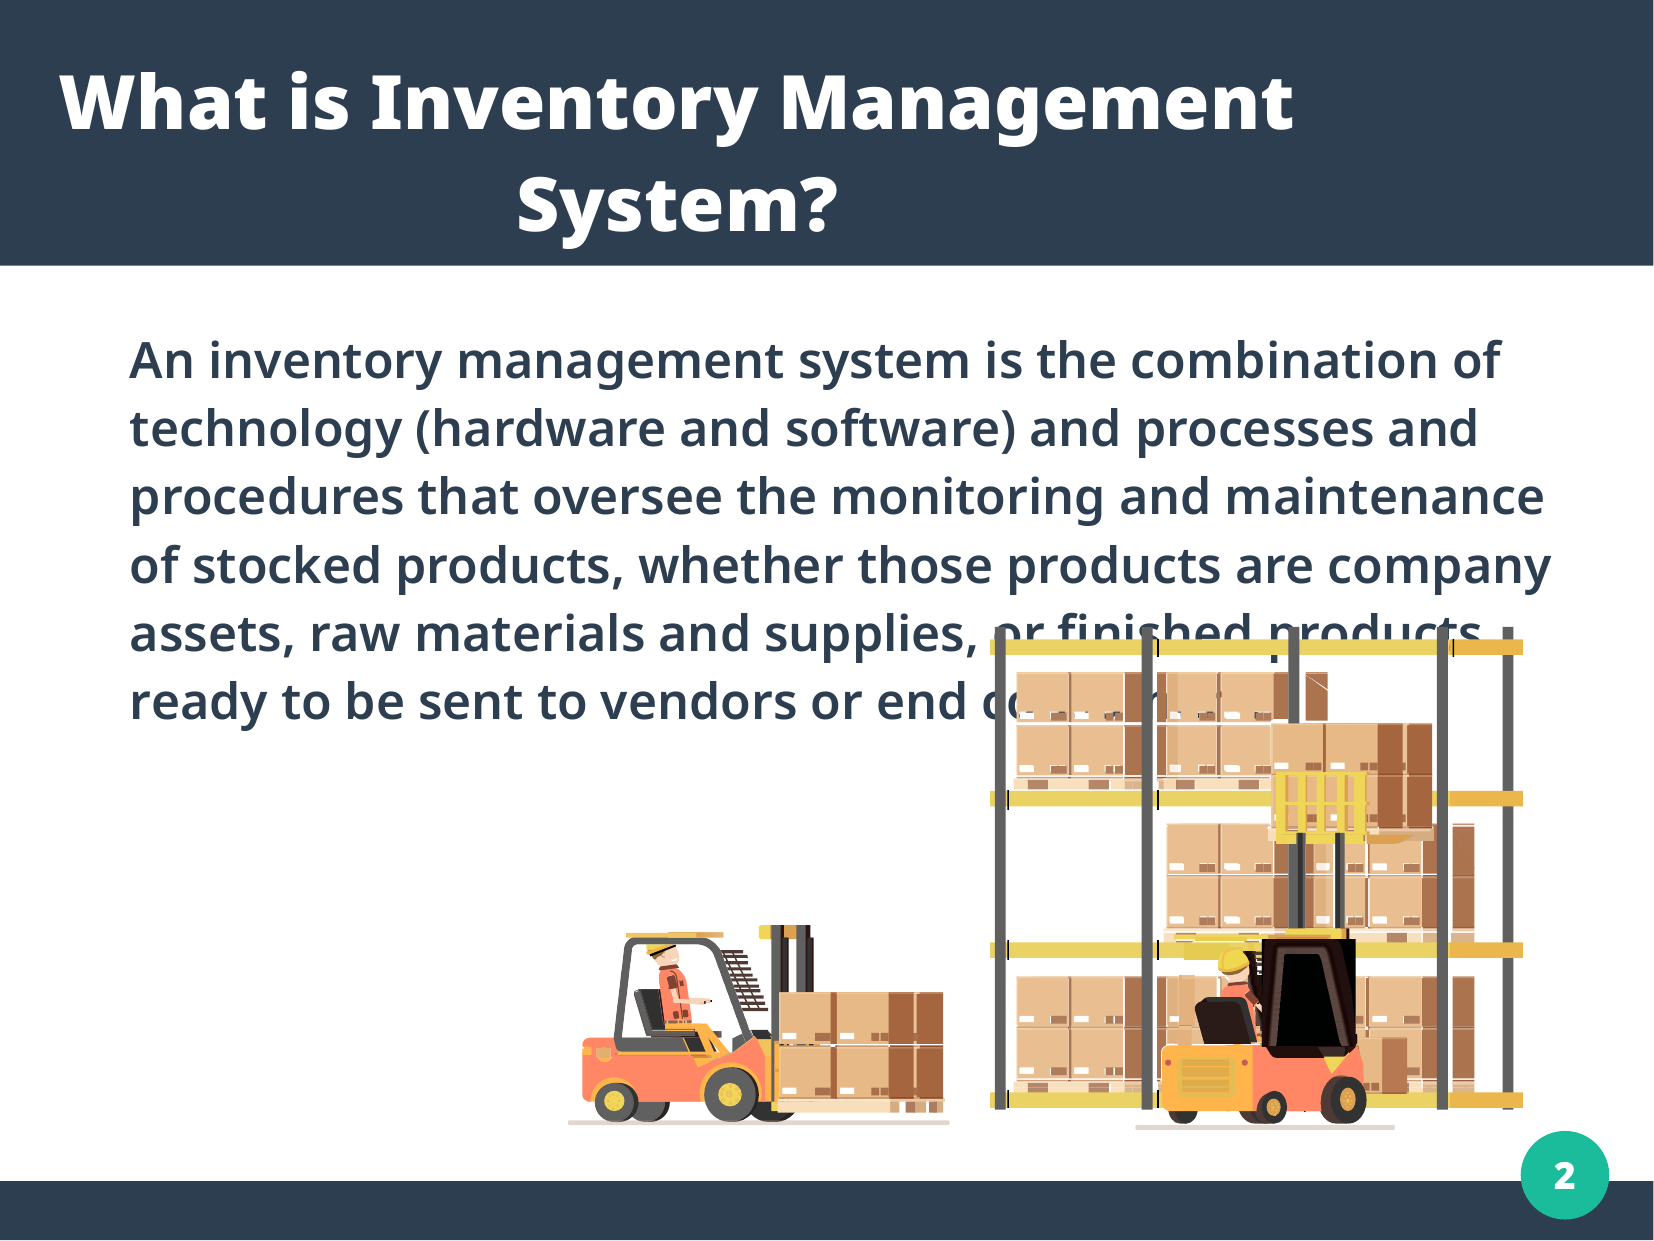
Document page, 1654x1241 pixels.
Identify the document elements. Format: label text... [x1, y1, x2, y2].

title What is Inventory Management System? [59, 49, 1595, 207]
picture [567, 625, 1524, 1131]
list An inventory management system is the combination of technology (hardware and software) and processes and procedures that oversee the monitoring and maintenance of stocked products, whether those products are company assets, raw materials and supplies, or finished products ready to be sent to vendors or end consumers. [59, 324, 1595, 1152]
